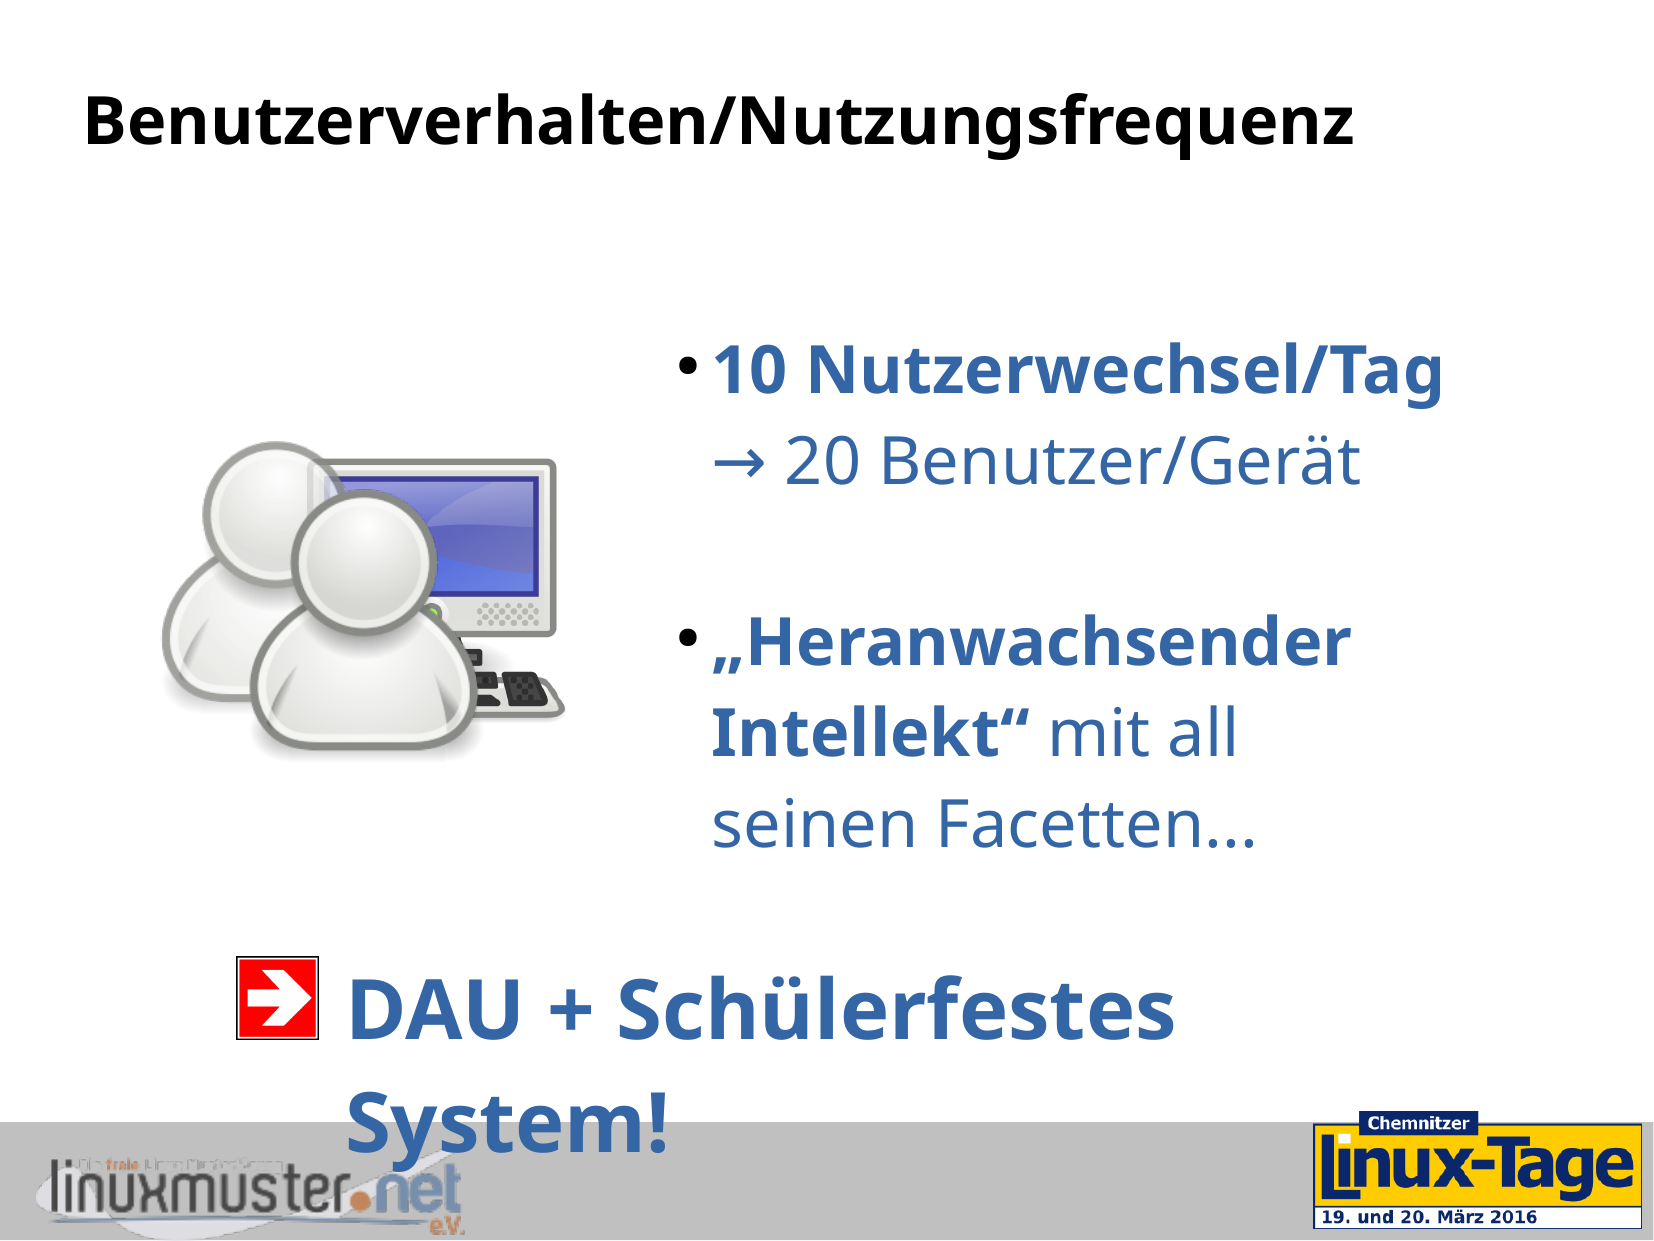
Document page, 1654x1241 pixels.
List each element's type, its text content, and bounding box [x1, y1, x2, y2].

title Benutzerverhalten/Nutzungsfrequenz [82, 49, 1571, 189]
text_box 10 Nutzerwechsel/Tag → 20 Benutzer/Gerät „Heranwachsender Intellekt“ mit all seinen Facetten... [661, 314, 1477, 780]
text_box DAU + Schülerfestes System! [295, 942, 1536, 1052]
picture [236, 956, 319, 1040]
picture [443, 1140, 464, 1144]
picture [131, 401, 567, 792]
picture [36, 1140, 473, 1241]
picture [1313, 1111, 1642, 1229]
